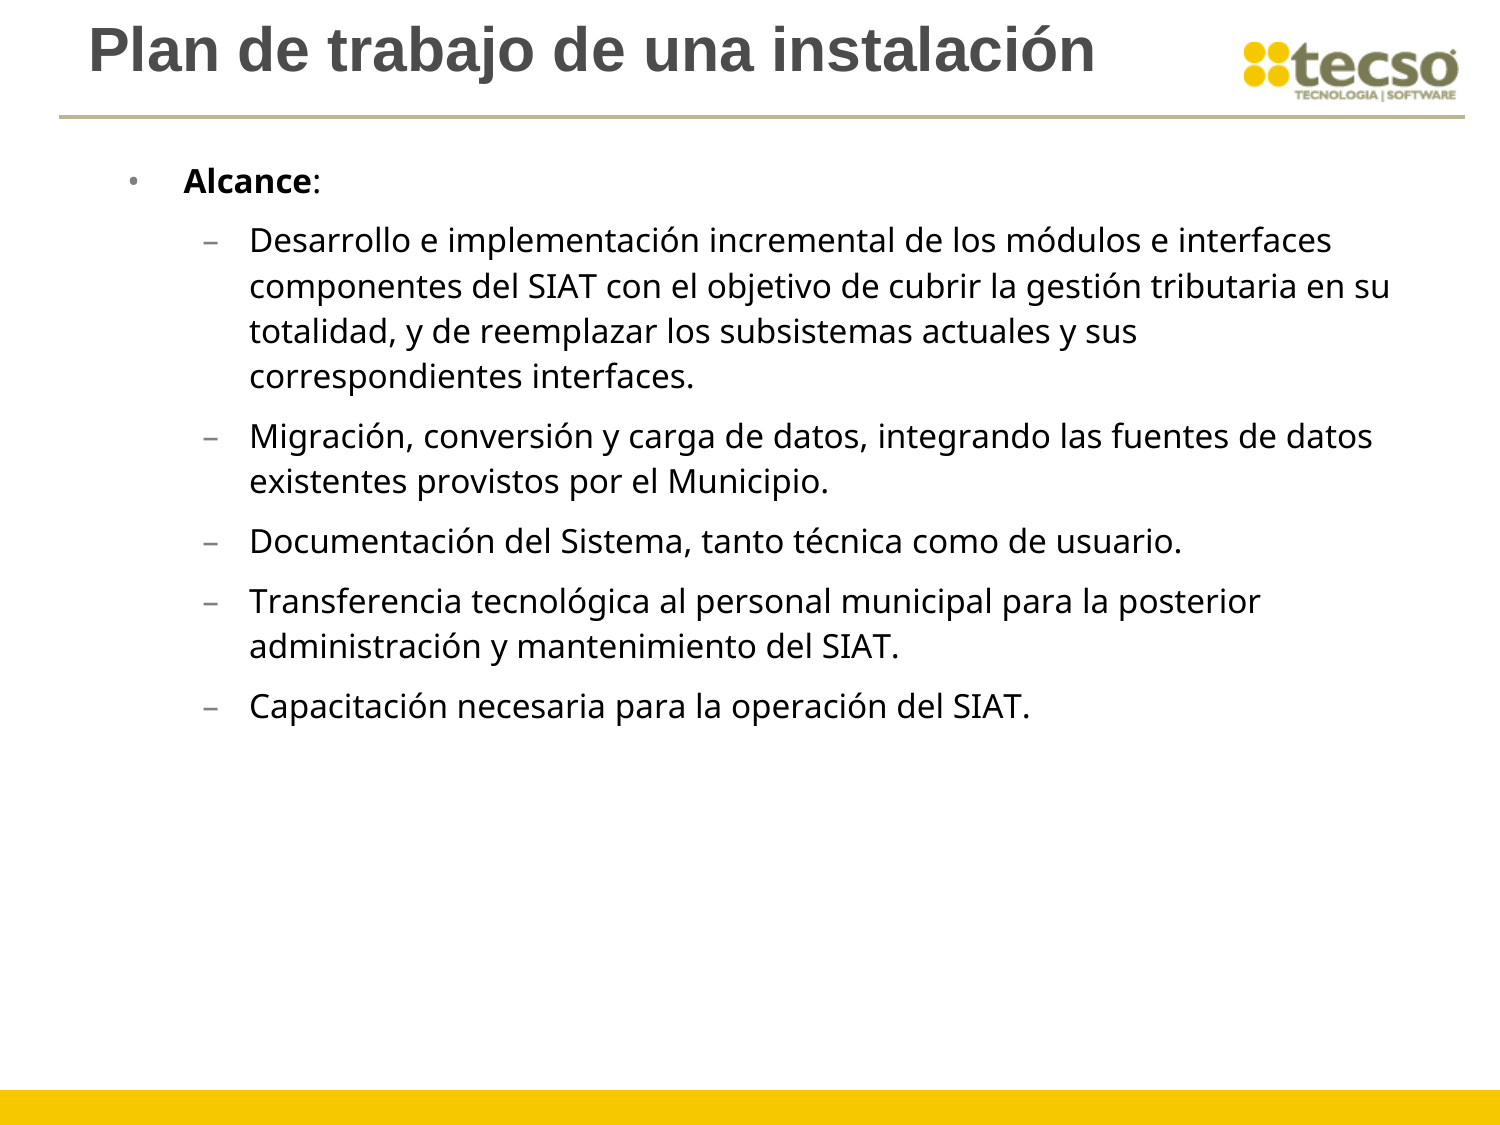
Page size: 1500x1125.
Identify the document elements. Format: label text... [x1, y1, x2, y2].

title Plan de trabajo de una instalación [73, 6, 1238, 211]
list Alcance: Desarrollo e implementación incremental de los módulos e interfaces componentes del SIAT con el objetivo de cubrir la gestión tributaria en su totalidad, y de reemplazar los subsistemas actuales y sus correspondientes interfaces. Migración, conversión y carga de datos, integrando las fuentes de datos existentes provistos por el Municipio. Documentación del Sistema, tanto técnica como de usuario. Transferencia tecnológica al personal municipal para la posterior administración y mantenimiento del SIAT. Capacitación necesaria para la operación del SIAT. [112, 149, 1426, 1051]
picture [1244, 42, 1459, 102]
